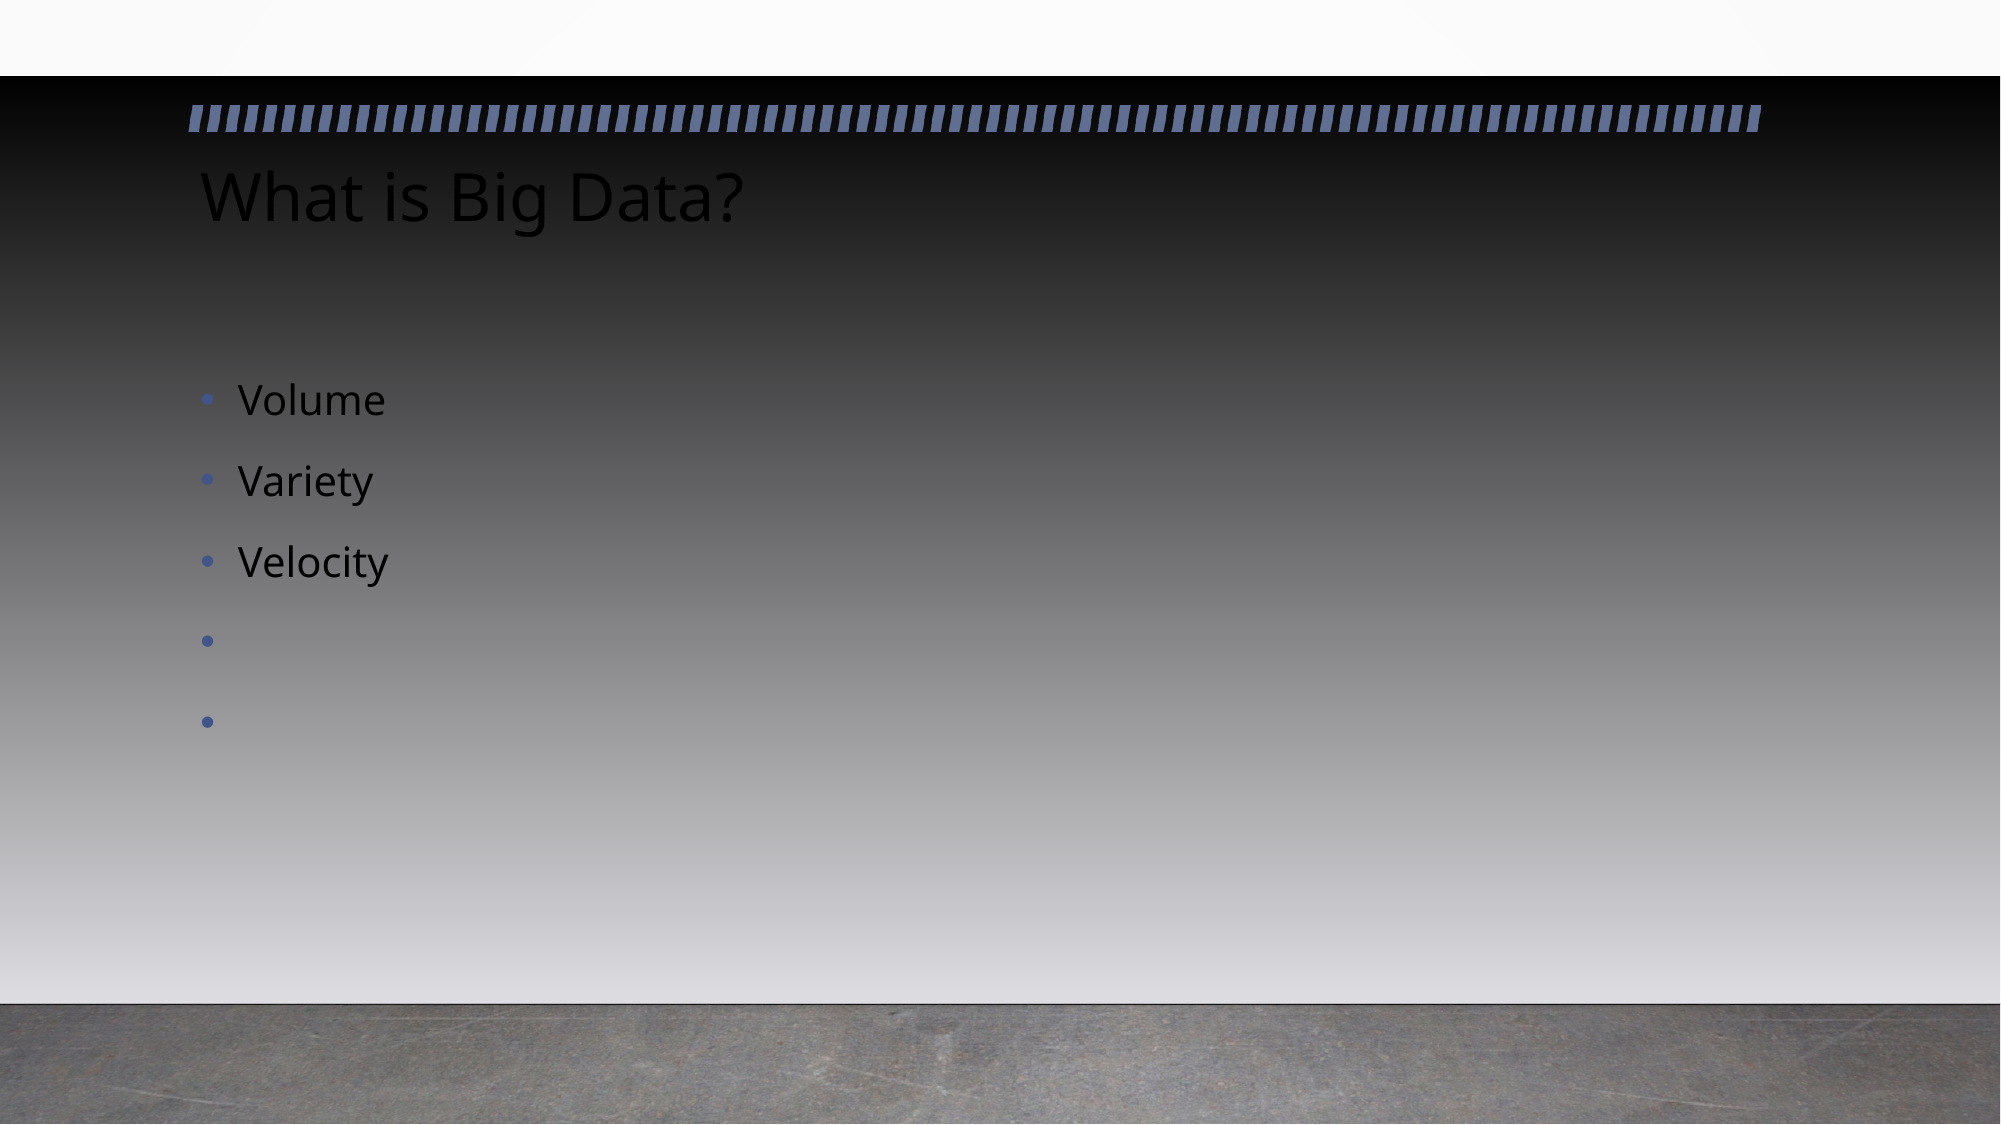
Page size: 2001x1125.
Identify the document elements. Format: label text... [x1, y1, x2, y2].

list Volume Variety Velocity [185, 356, 1761, 897]
title What is Big Data? [185, 156, 1761, 329]
